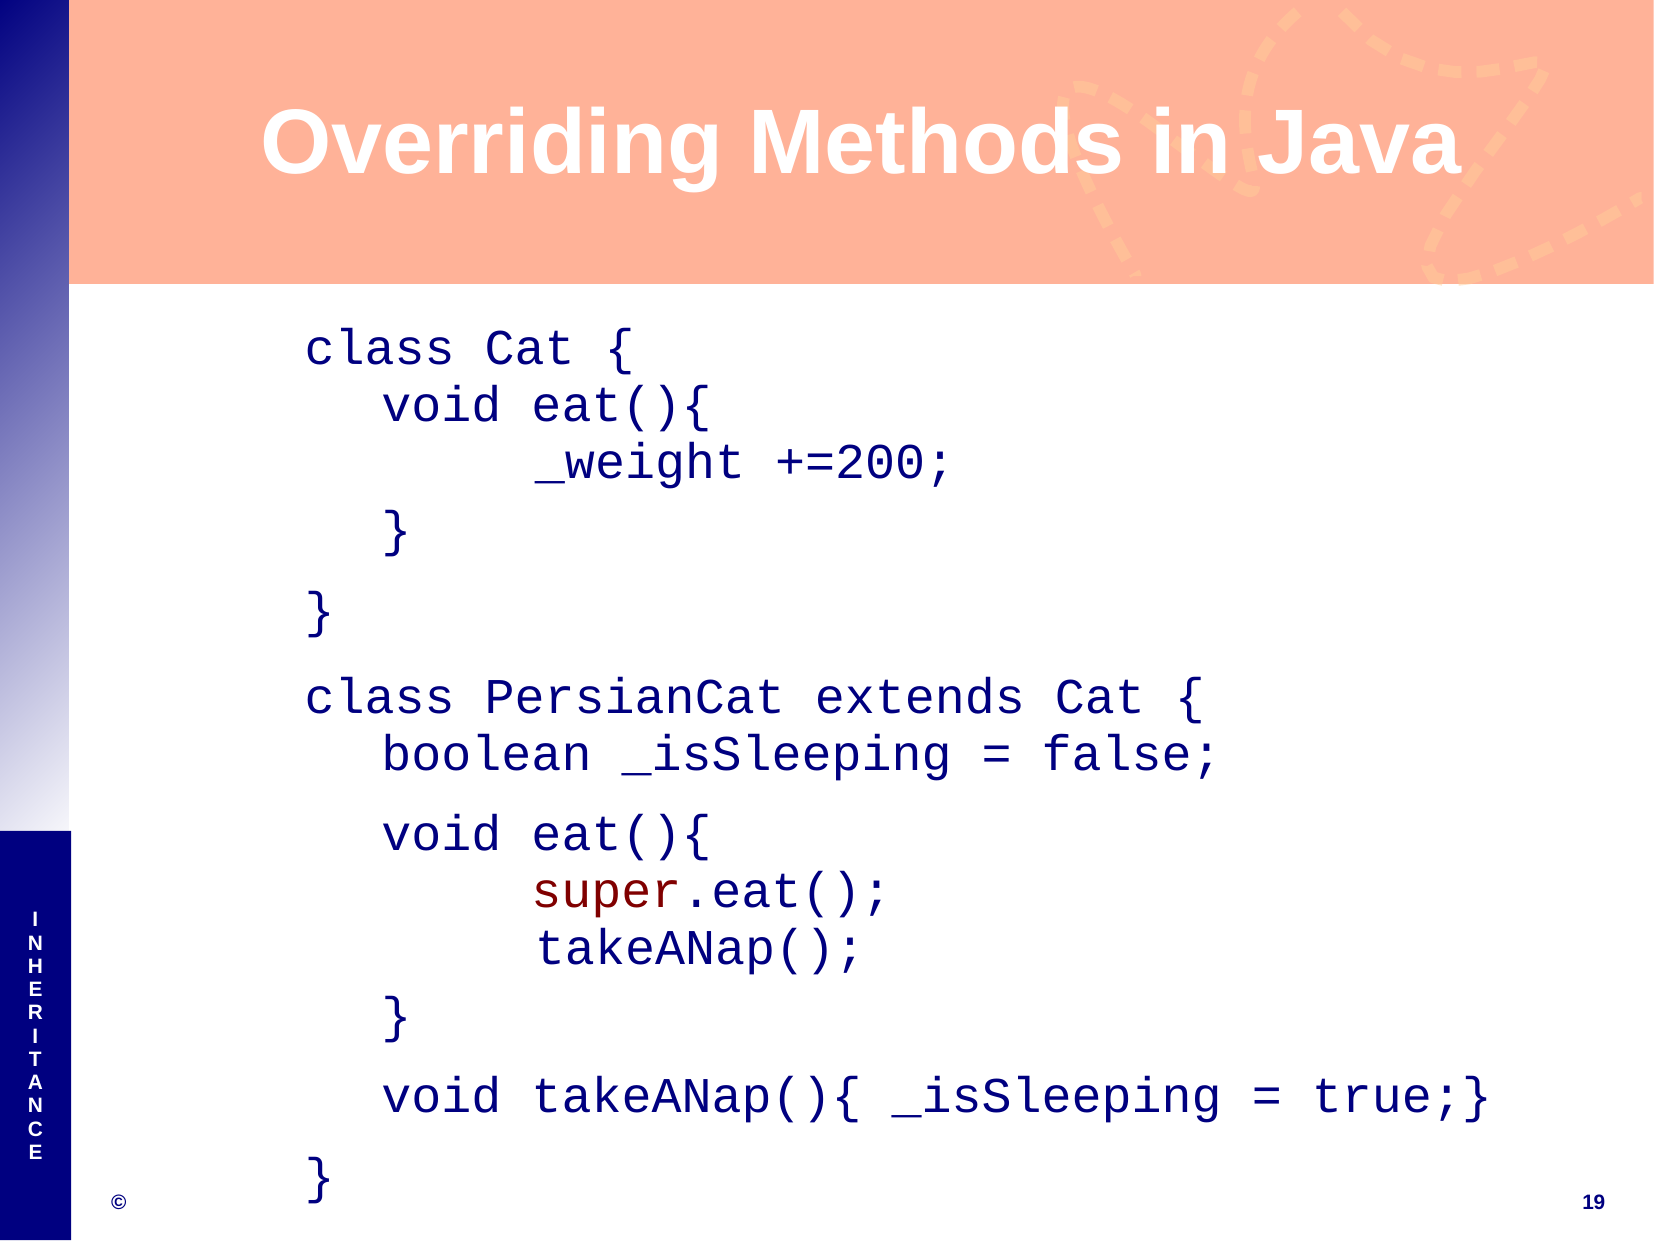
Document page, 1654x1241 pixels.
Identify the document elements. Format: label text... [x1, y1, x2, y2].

title Overriding Methods in Java [106, 37, 1617, 246]
text_box I N H E R I T A N C E [0, 830, 71, 1241]
list class Cat { void eat(){ _weight +=200; } } class PersianCat extends Cat { boolean _isSleeping = false; void eat(){ super.eat(); takeANap(); } void takeANap(){ _isSleeping = true;} } [286, 323, 1537, 1209]
